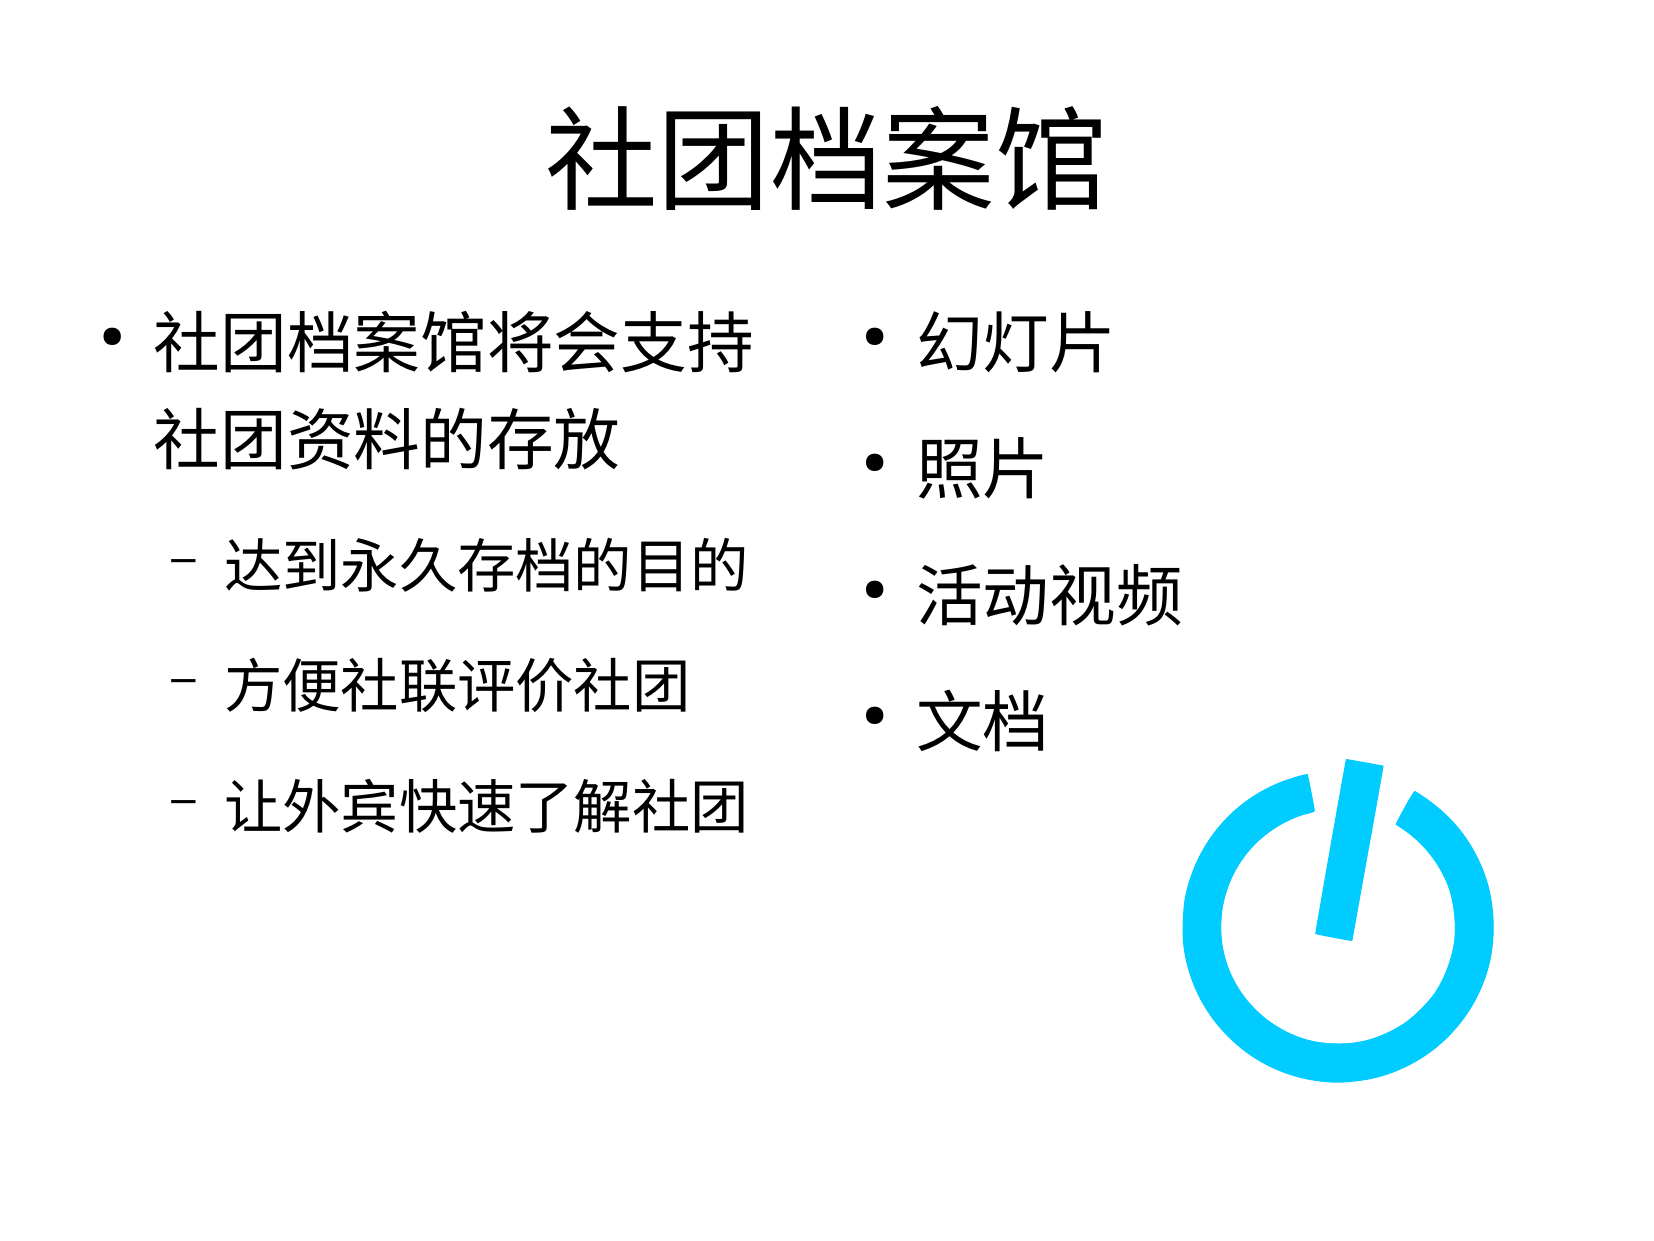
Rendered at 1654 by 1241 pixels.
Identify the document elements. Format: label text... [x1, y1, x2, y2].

list 幻灯片 照片 活动视频 文档 [845, 290, 1572, 1010]
list 社团档案馆将会支持社团资料的存放 达到永久存档的目的 方便社联评价社团 让外宾快速了解社团 [82, 290, 809, 1010]
title 社团档案馆 [82, 49, 1571, 257]
